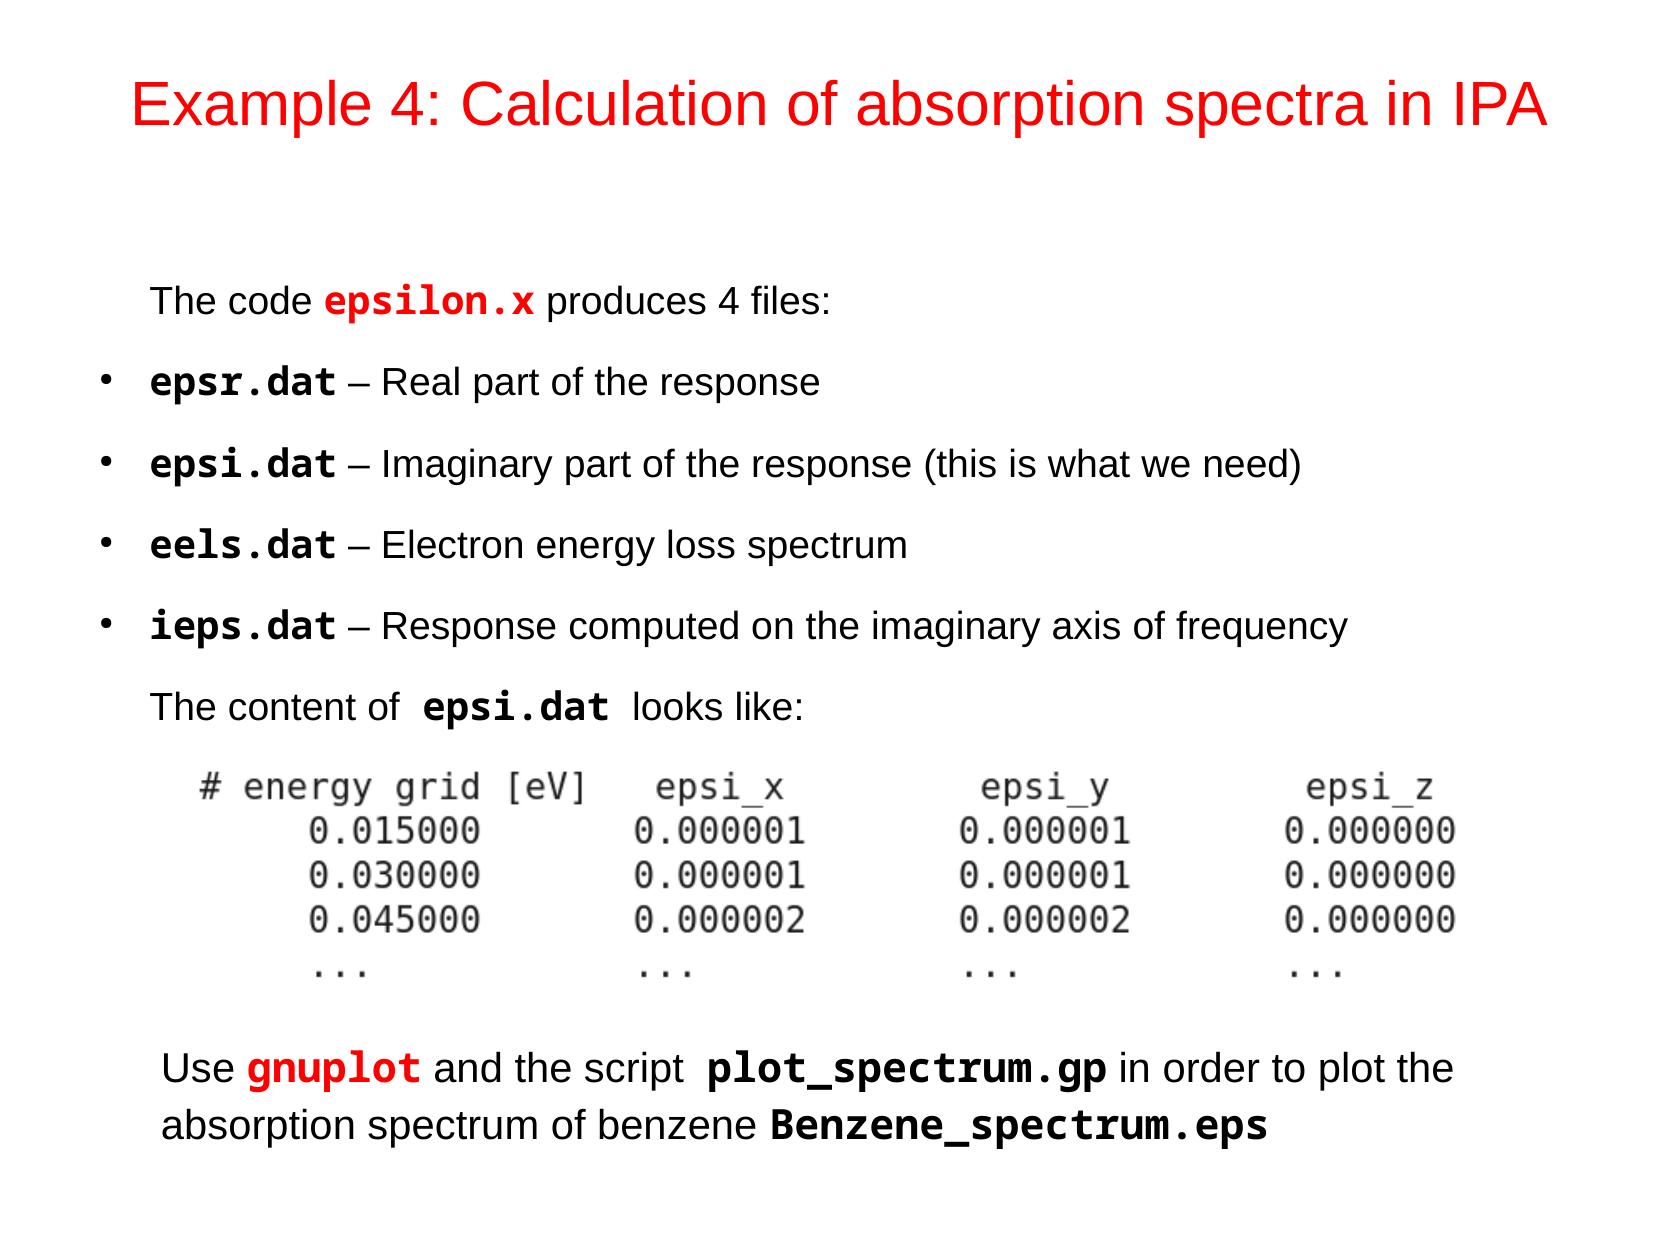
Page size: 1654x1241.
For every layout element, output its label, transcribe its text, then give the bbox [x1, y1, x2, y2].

picture [195, 767, 1464, 991]
list The code epsilon.x produces 4 files: epsr.dat – Real part of the response epsi.dat – Imaginary part of the response (this is what we need) eels.dat – Electron energy loss spectrum ieps.dat – Response computed on the imaginary axis of frequency The content of epsi.dat looks like: [82, 272, 1571, 733]
title Example 4: Calculation of absorption spectra in IPA [84, 32, 1573, 175]
list Use gnuplot and the script plot_spectrum.gp in order to plot the absorption spectrum of benzene Benzene_spectrum.eps [90, 1037, 1531, 1173]
